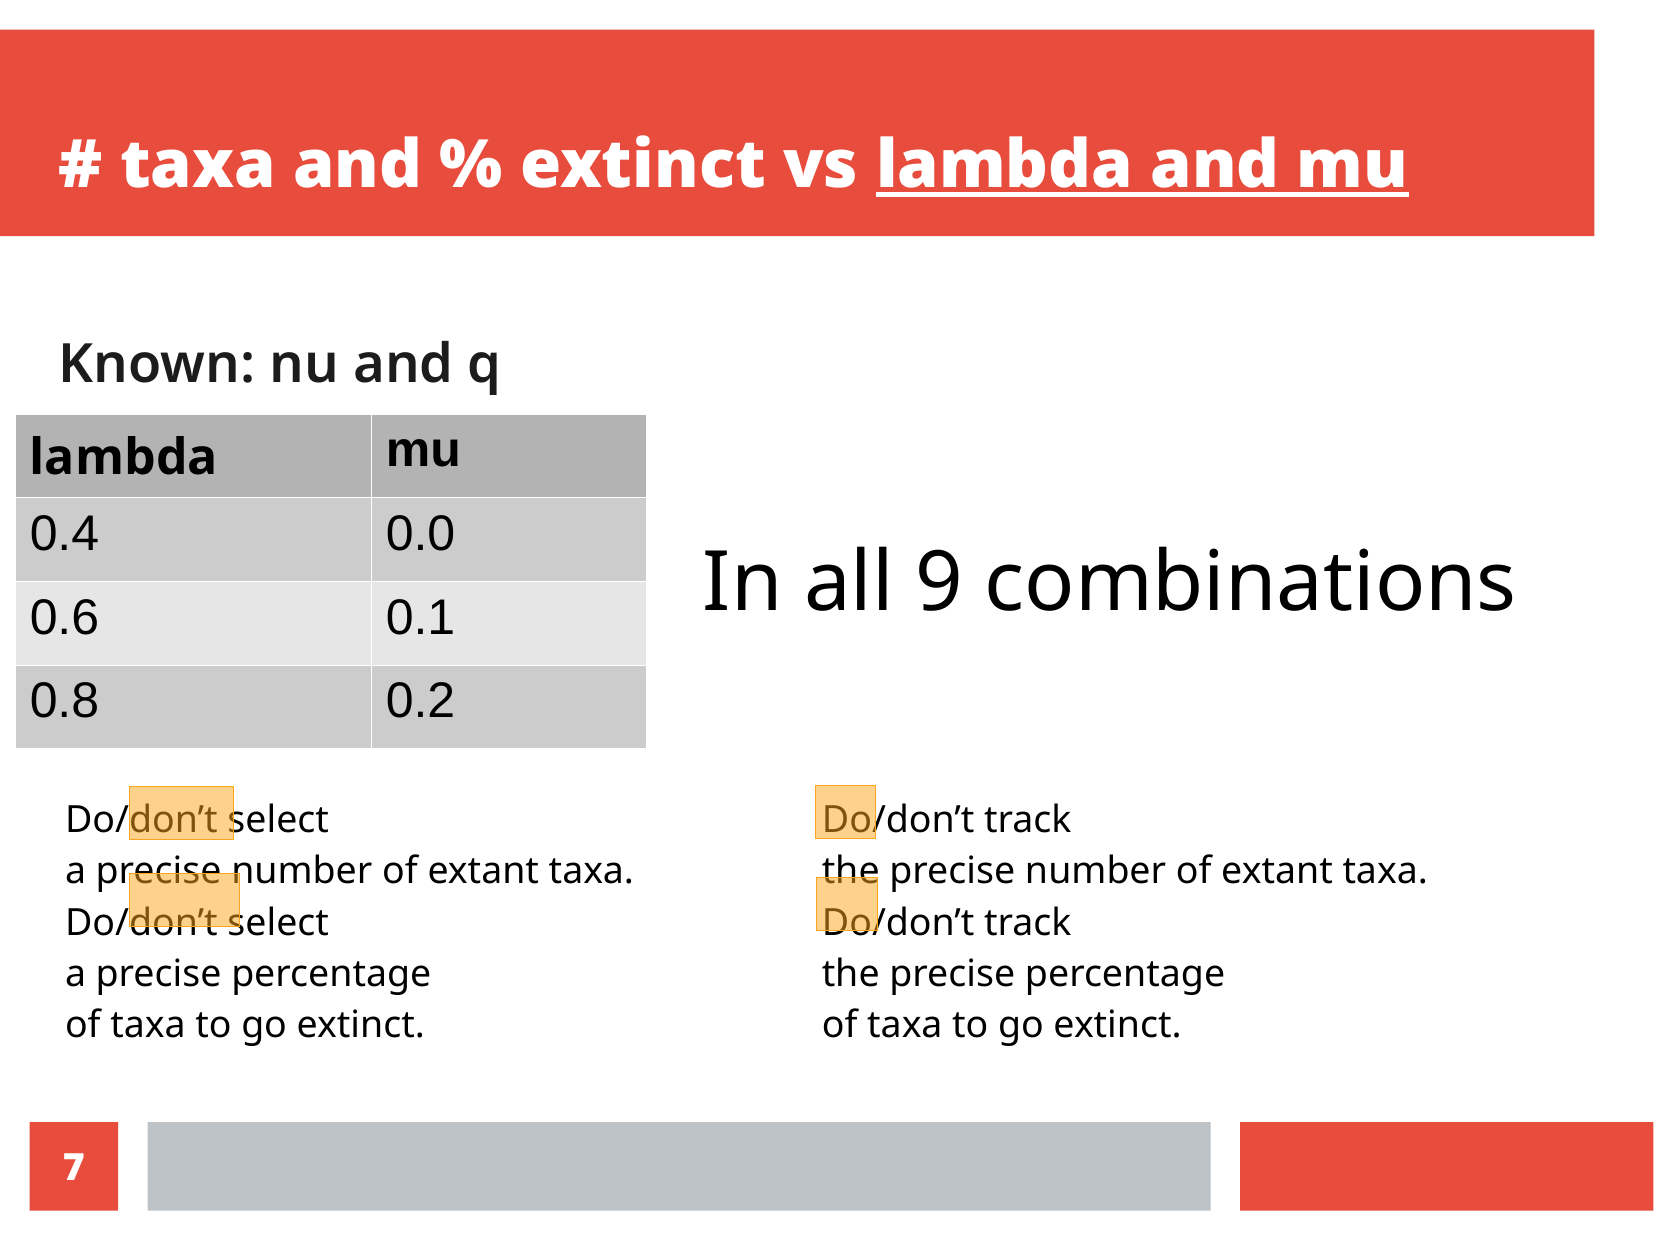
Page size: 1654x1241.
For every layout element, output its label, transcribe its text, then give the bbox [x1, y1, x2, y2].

title # taxa and % extinct vs lambda and mu [59, 59, 1595, 207]
table_cell 0.8 [16, 666, 371, 748]
text_box [816, 877, 878, 931]
text_box Do/don’t track the precise number of extant taxa. Do/don’t track the precise percentage of taxa to go extinct. [807, 785, 1517, 1093]
table_header lambda [16, 415, 371, 497]
table_cell 0.6 [16, 582, 371, 665]
table_cell 0.4 [16, 498, 371, 581]
table_cell 0.0 [372, 498, 646, 581]
table_cell 0.2 [372, 666, 646, 748]
list Known: nu and q [59, 324, 1565, 1093]
table_header mu [372, 415, 646, 497]
text_box [129, 786, 234, 840]
text_box [129, 873, 240, 927]
text_box [815, 785, 876, 839]
table_cell 0.1 [372, 582, 646, 665]
text_box In all 9 combinations [688, 514, 1635, 627]
text_box Do/don’t select a precise number of extant taxa. Do/don’t select a precise percentage of taxa to go extinct. [50, 785, 807, 1093]
